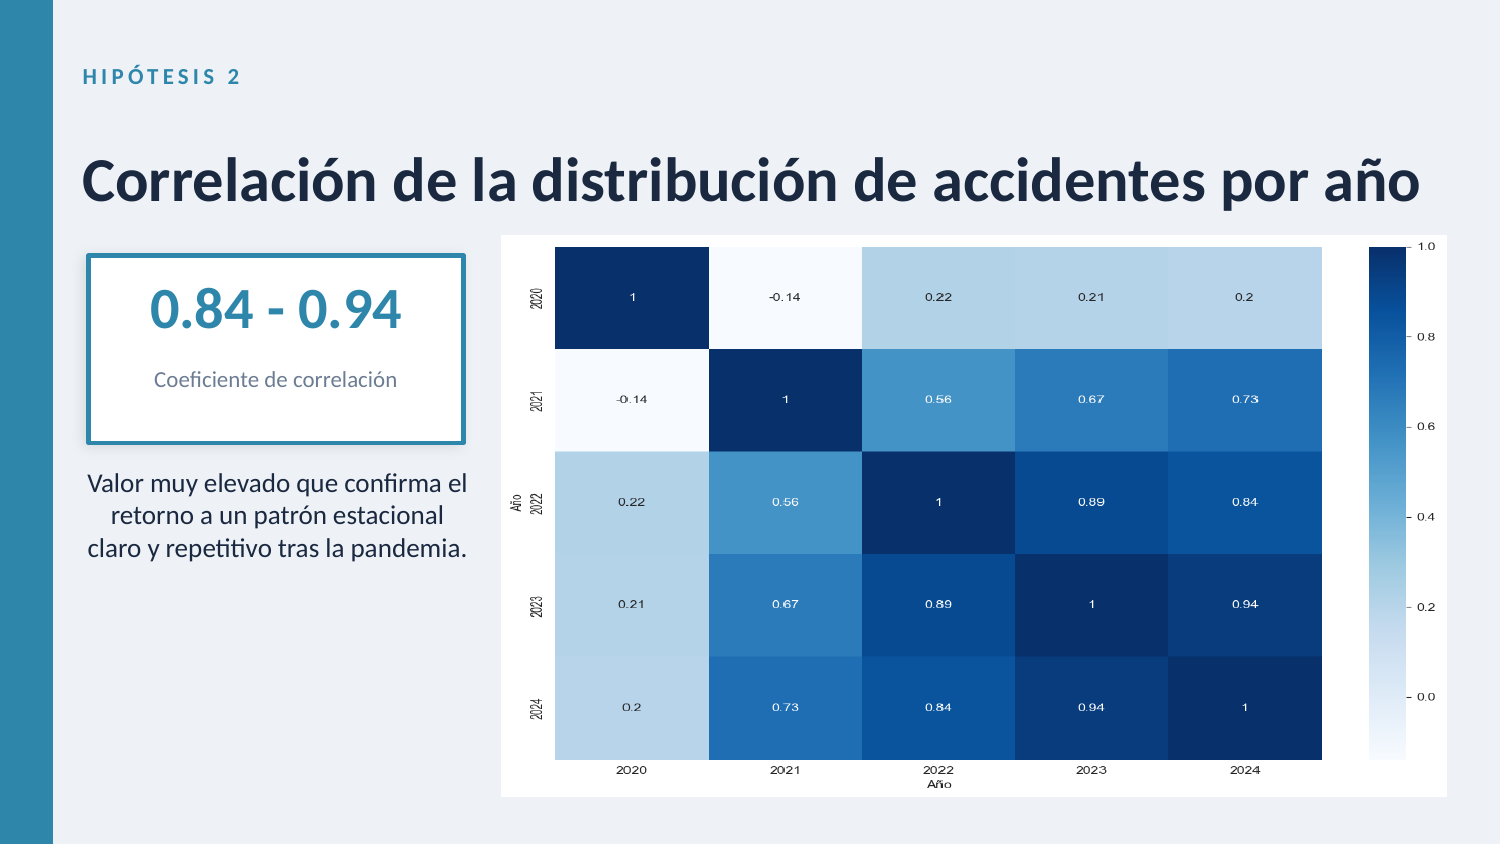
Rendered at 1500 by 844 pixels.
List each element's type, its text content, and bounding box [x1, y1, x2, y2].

text_box 0.84 - 0.94 [88, 255, 464, 355]
text_box [0, 0, 53, 844]
text_box HIPÓTESIS 2 [82, 41, 1433, 110]
picture [501, 235, 1447, 797]
text_box Valor muy elevado que confirma el retorno a un patrón estacional claro y repetitivo tras la pandemia. [82, 472, 473, 555]
text_box [88, 355, 464, 364]
text_box Coeficiente de correlación [88, 364, 464, 443]
text_box Correlación de la distribución de accidentes por año [82, 116, 1433, 237]
